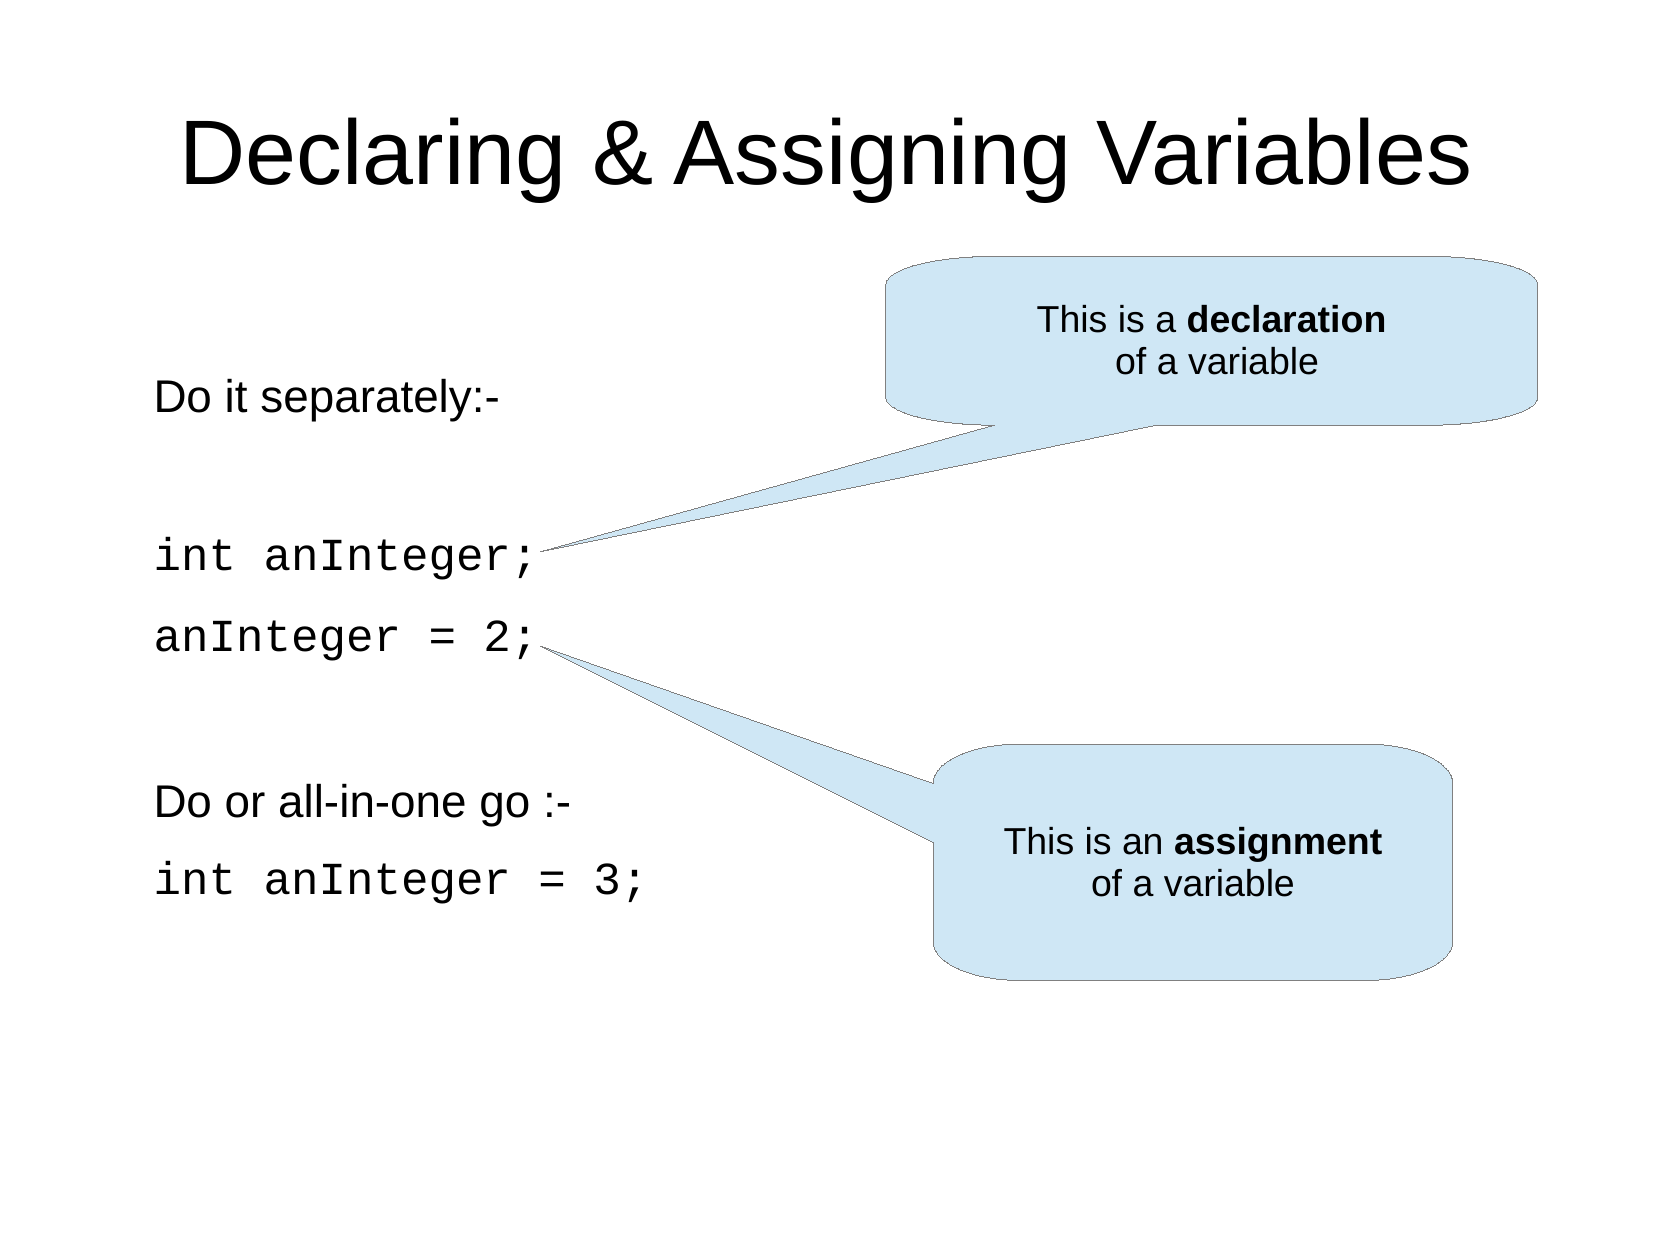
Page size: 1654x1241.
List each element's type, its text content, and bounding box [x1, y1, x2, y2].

title Declaring & Assigning Variables [82, 49, 1571, 257]
list Do it separately:- int anInteger; anInteger = 2; Do or all-in-one go :- int anInteger = 3; [82, 290, 1538, 1010]
text_box This is an assignment of a variable [540, 646, 1453, 981]
text_box This is a declaration of a variable [540, 256, 1538, 552]
